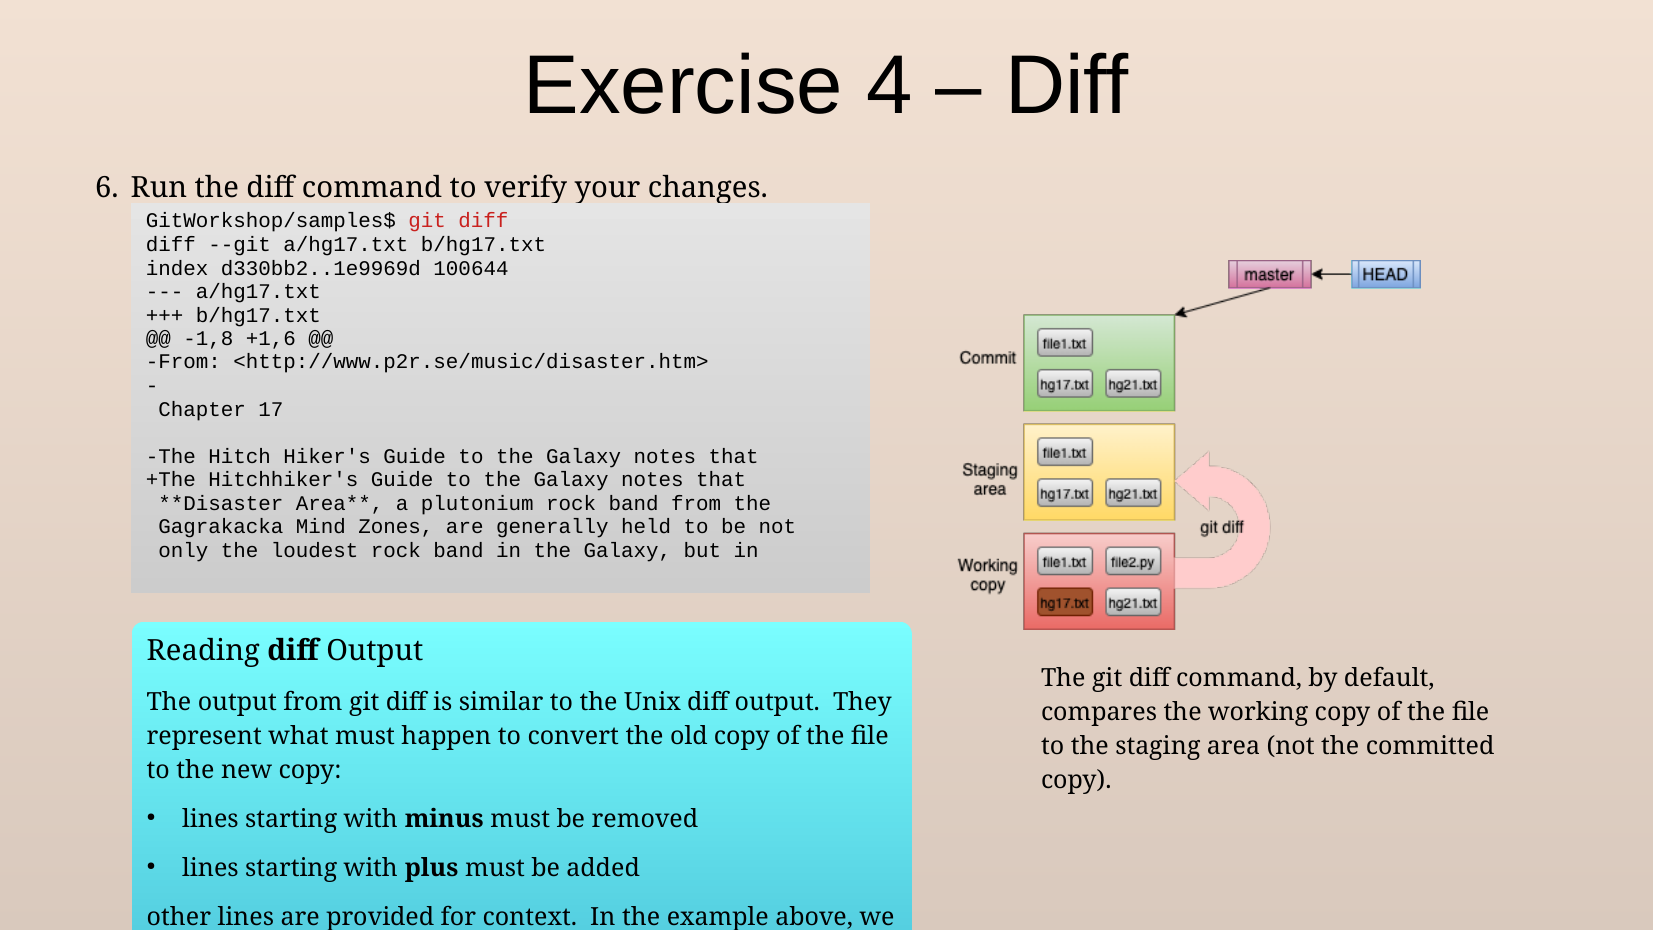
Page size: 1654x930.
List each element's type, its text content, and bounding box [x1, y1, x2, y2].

text_box Reading diff Output The output from git diff is similar to the Unix diff output. They represent what must happen to convert the old copy of the file to the new copy: lines starting with minus must be removed lines starting with plus must be added other lines are provided for context. In the example above, we see the first two lines removed; the "Hitchhiker" line was changed. [131, 621, 912, 898]
text_box The git diff command, by default, compares the working copy of the file to the staging area (not the committed copy). [1026, 652, 1522, 773]
text_box GitWorkshop/samples$ git diff diff --git a/hg17.txt b/hg17.txt index d330bb2..1e9969d 100644 --- a/hg17.txt +++ b/hg17.txt @@ -1,8 +1,6 @@ -From: <http://www.p2r.se/music/disaster.htm> - Chapter 17 -The Hitch Hiker's Guide to the Galaxy notes that +The Hitchhiker's Guide to the Galaxy notes that **Disaster Area**, a plutonium rock band from the Gagrakacka Mind Zones, are generally held to be not only the loudest rock band in the Galaxy, but in [130, 203, 871, 594]
picture [954, 260, 1421, 631]
title Exercise 4 – Diff [82, 19, 1571, 151]
text_box Run the diff command to verify your changes. [80, 159, 1011, 207]
